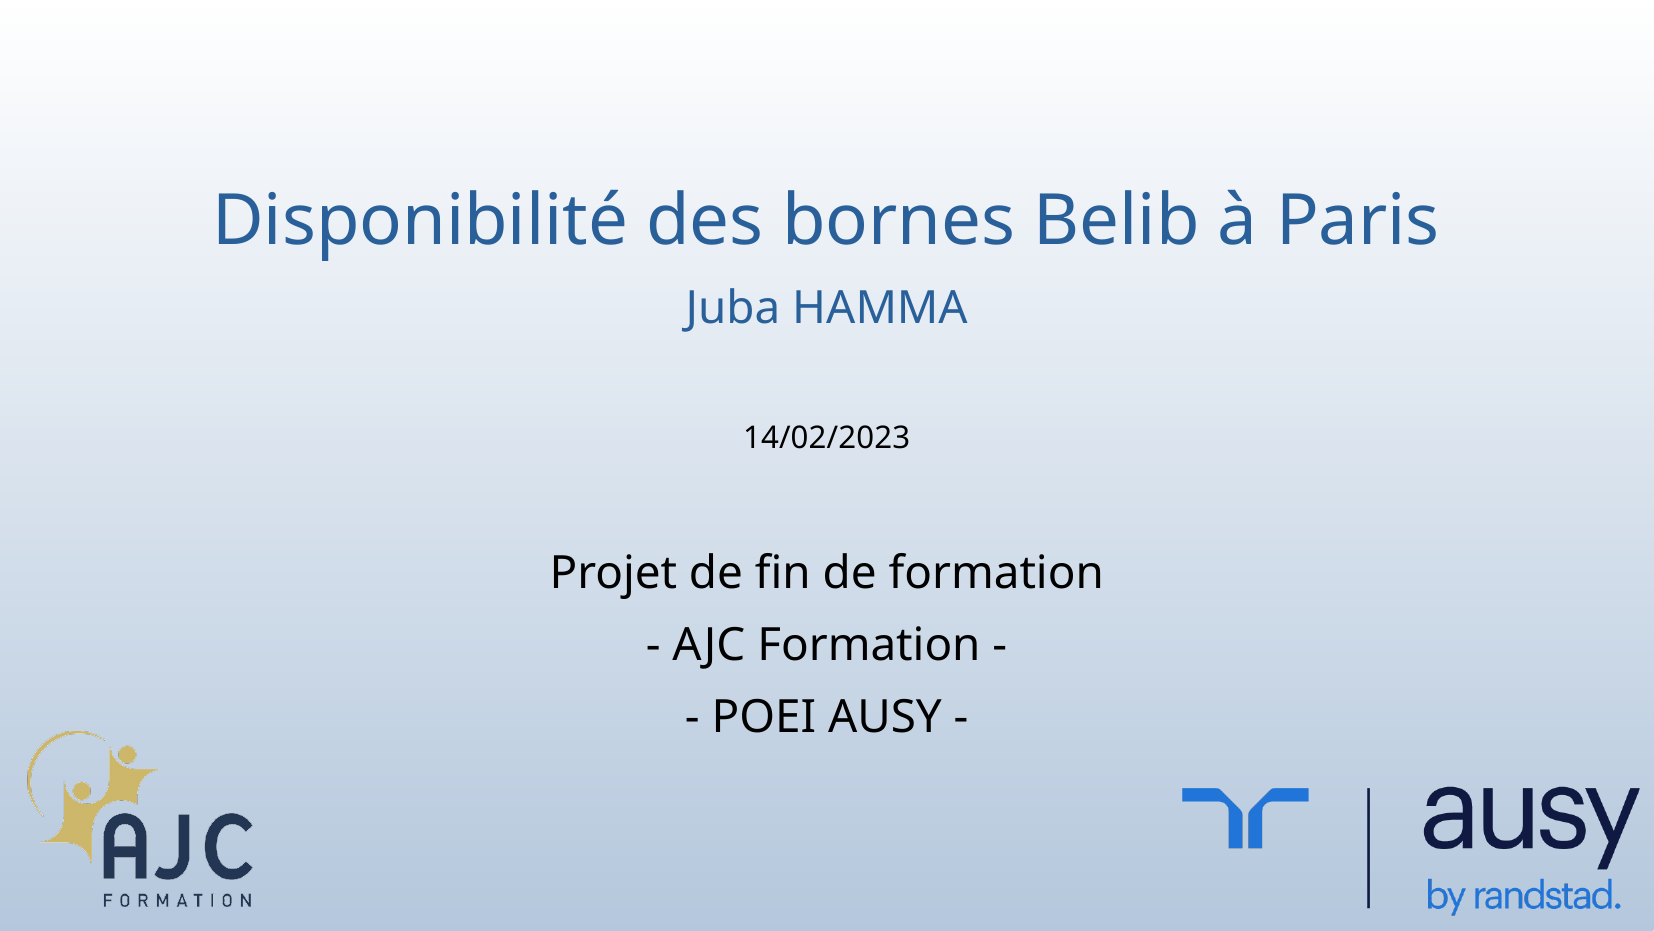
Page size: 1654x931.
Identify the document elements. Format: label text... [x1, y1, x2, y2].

picture [0, 679, 280, 931]
subtitle Disponibilité des bornes Belib à Paris Juba HAMMA 14/02/2023 Projet de fin de formation - AJC Formation - - POEI AUSY - [59, 69, 1595, 857]
picture [1181, 786, 1640, 916]
